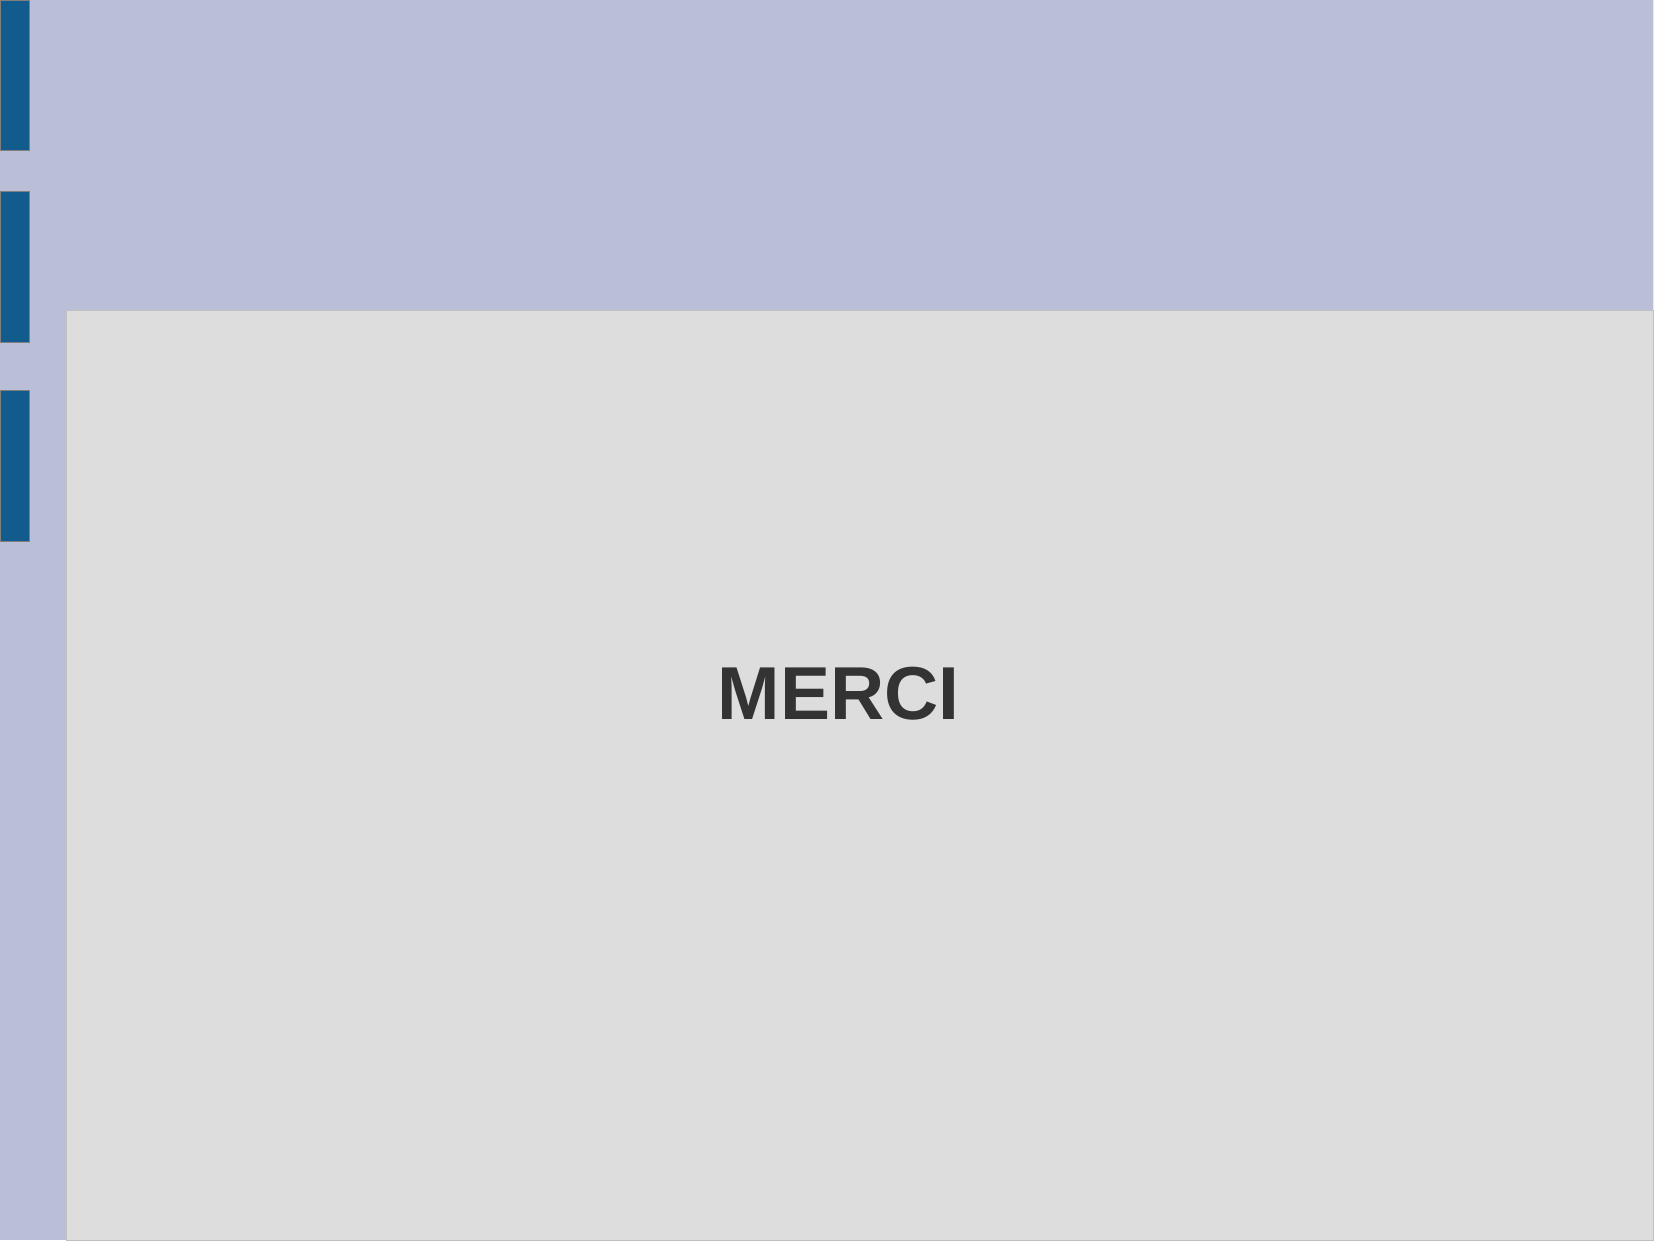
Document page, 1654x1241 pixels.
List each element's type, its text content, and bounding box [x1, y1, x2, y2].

title MERCI [141, 525, 1536, 863]
